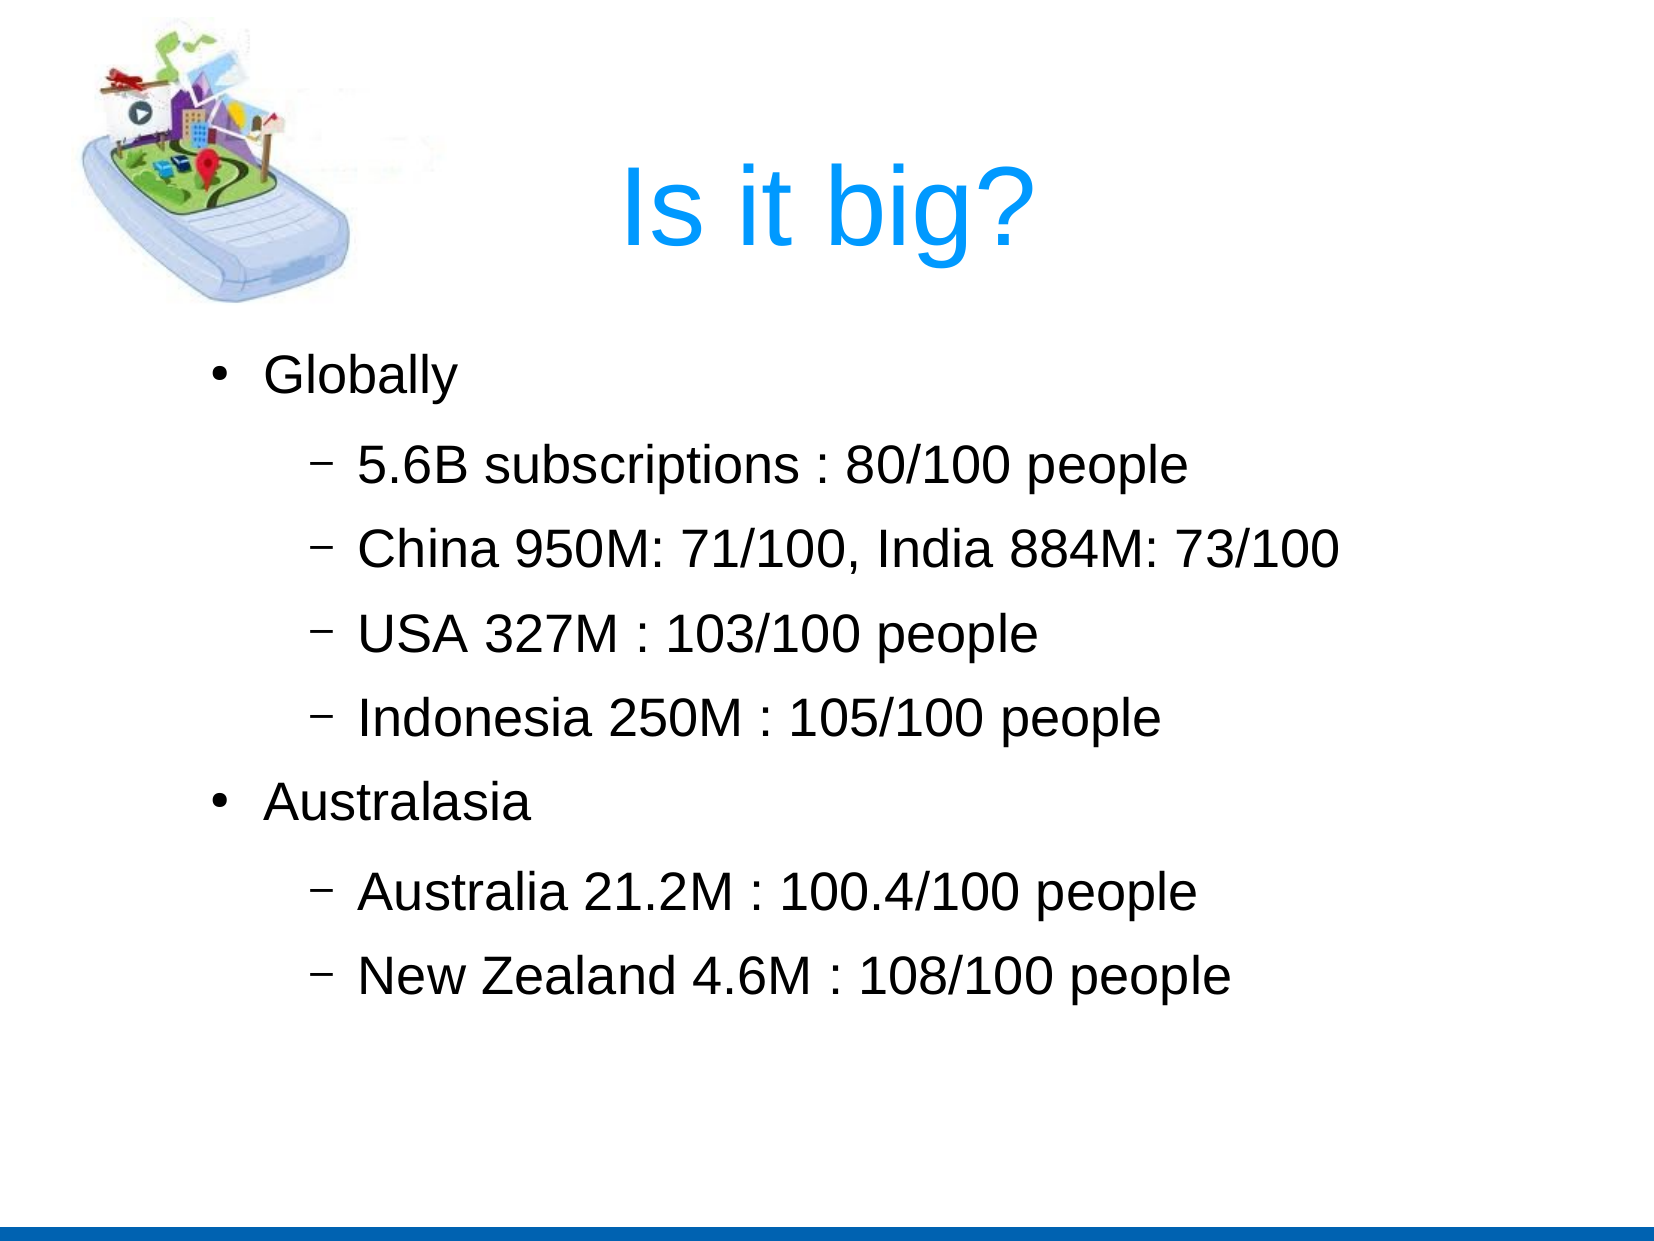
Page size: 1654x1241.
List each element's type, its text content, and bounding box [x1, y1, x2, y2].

title Is it big? [121, 102, 1534, 310]
list Globally 5.6B subscriptions : 80/100 people China 950M: 71/100, India 884M: 73/100 USA 327M : 103/100 people Indonesia 250M : 105/100 people Australasia Australia 21.2M : 100.4/100 people New Zealand 4.6M : 108/100 people [121, 344, 1534, 1126]
picture [71, 17, 447, 306]
